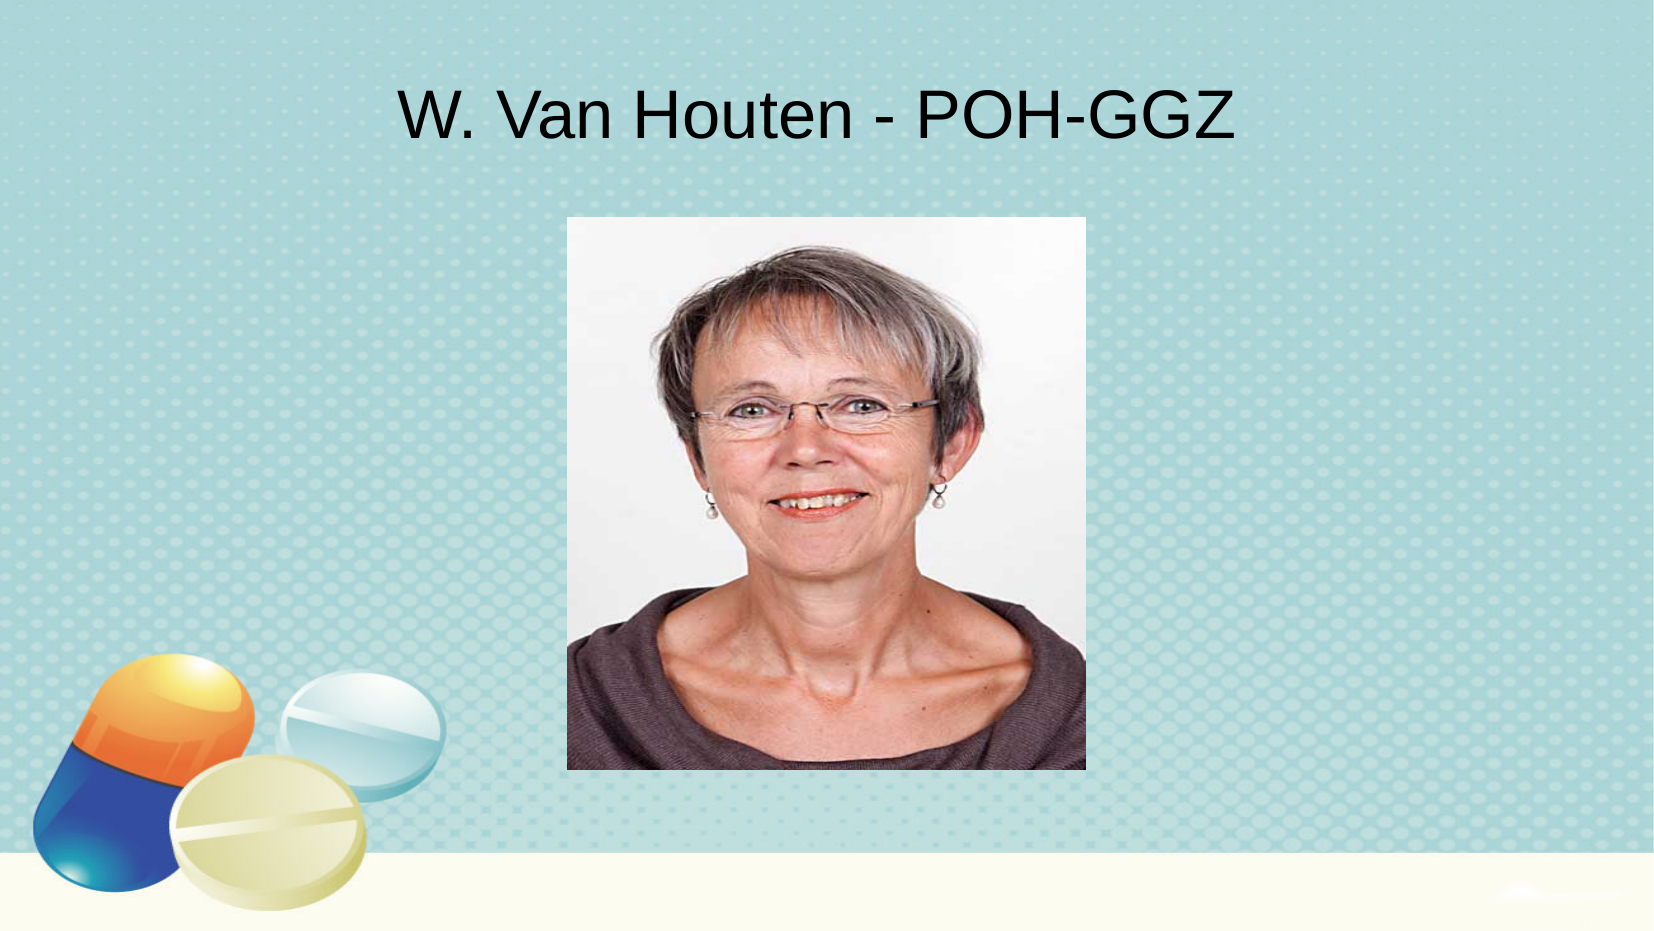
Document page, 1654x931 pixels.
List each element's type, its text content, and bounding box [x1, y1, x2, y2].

picture [0, 0, 1654, 931]
title W. Van Houten - POH-GGZ [82, 37, 1571, 193]
